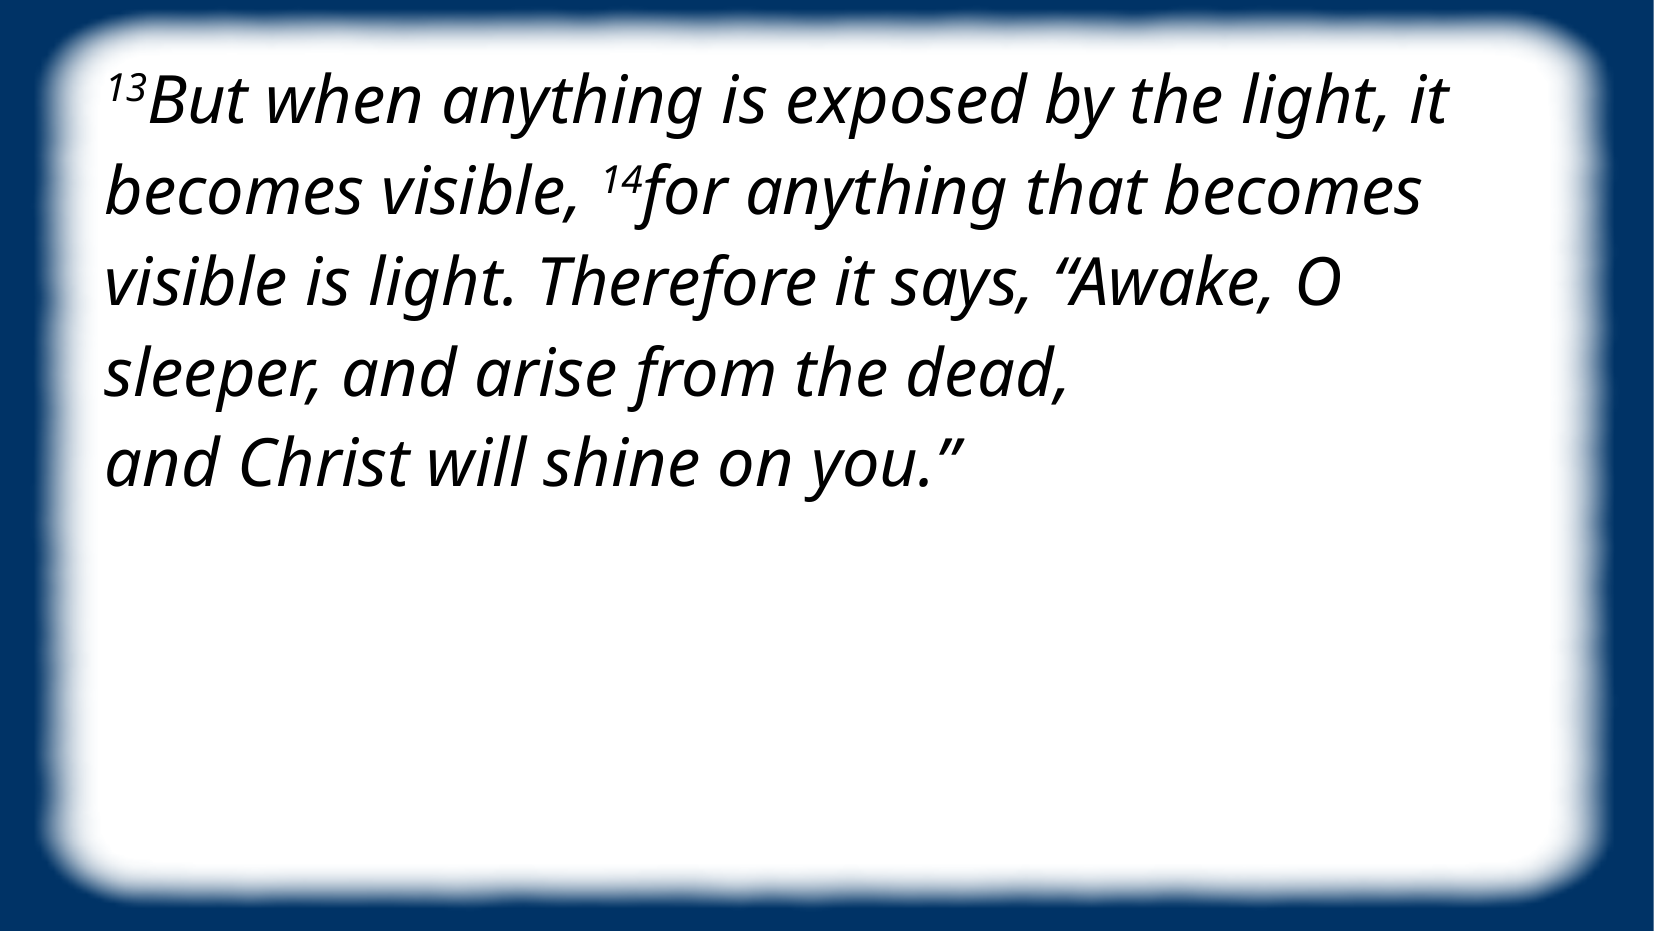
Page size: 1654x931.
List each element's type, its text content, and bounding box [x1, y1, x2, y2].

picture [0, 0, 1654, 931]
text_box 13But when anything is exposed by the light, it becomes visible, 14for anything that becomes visible is light. Therefore it says, “Awake, O sleeper, and arise from the dead, and Christ will shine on you.” [90, 45, 1561, 526]
